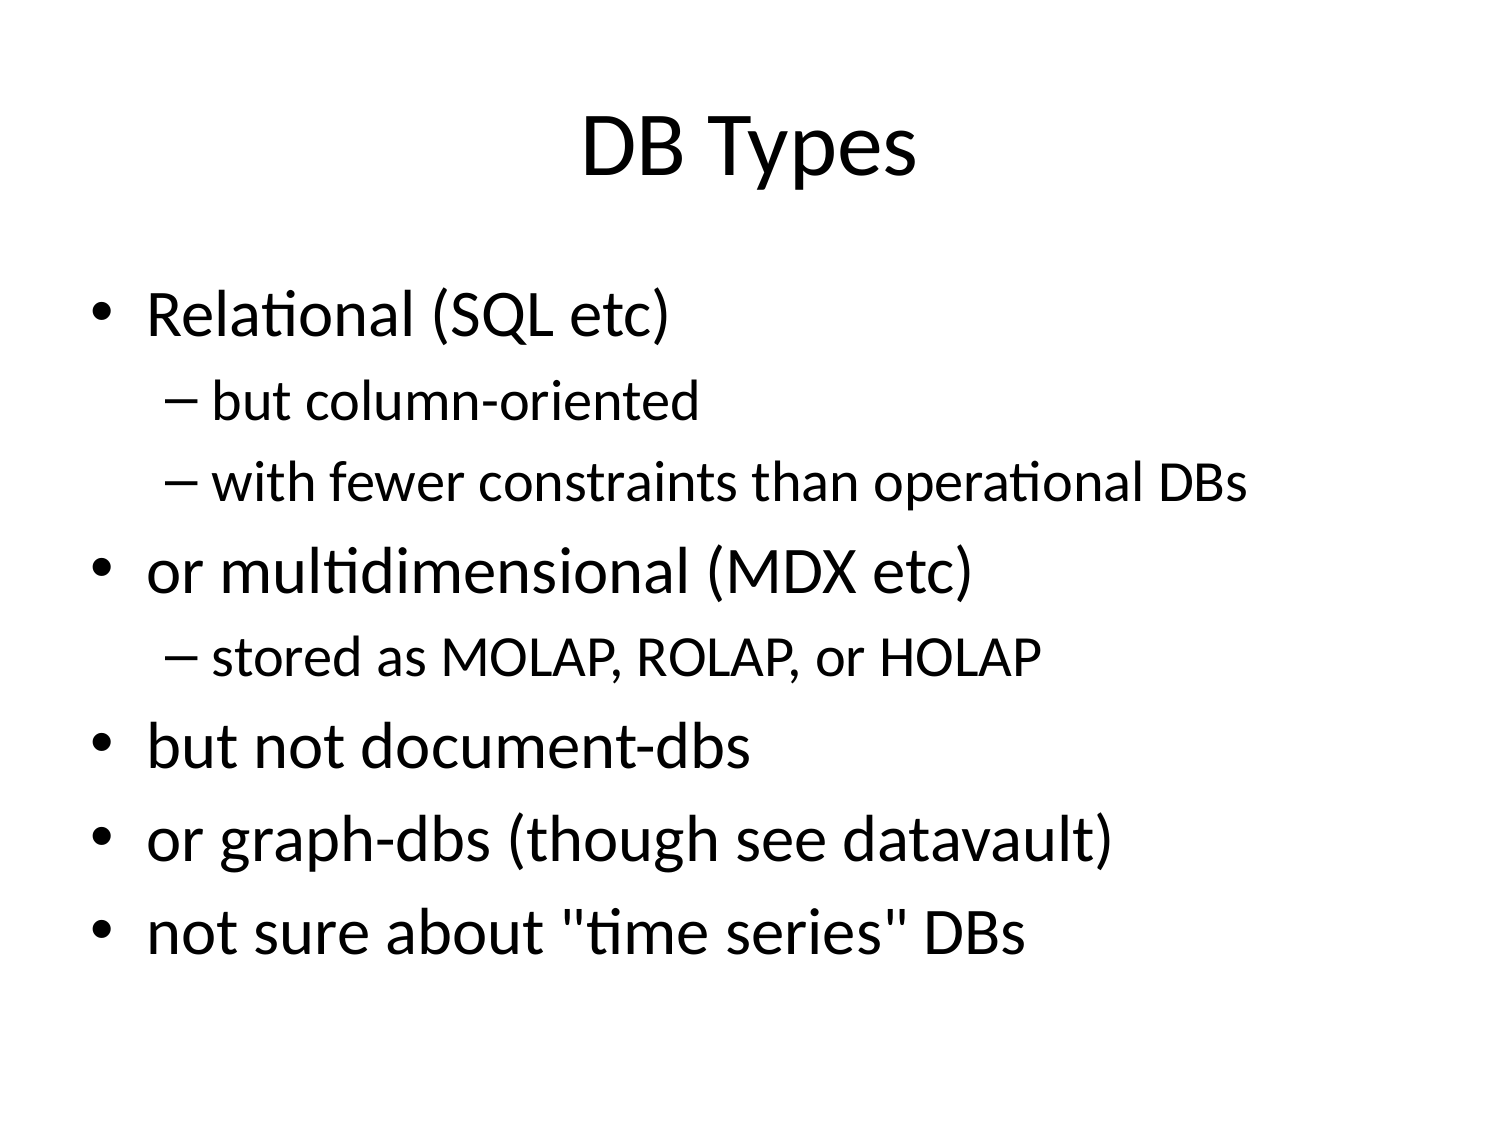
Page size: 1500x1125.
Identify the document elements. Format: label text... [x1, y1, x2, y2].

list Relational (SQL etc) but column-oriented with fewer constraints than operational DBs or multidimensional (MDX etc) stored as MOLAP, ROLAP, or HOLAP but not document-dbs or graph-dbs (though see datavault) not sure about "time series" DBs [75, 262, 1425, 1005]
title DB Types [75, 45, 1425, 233]
